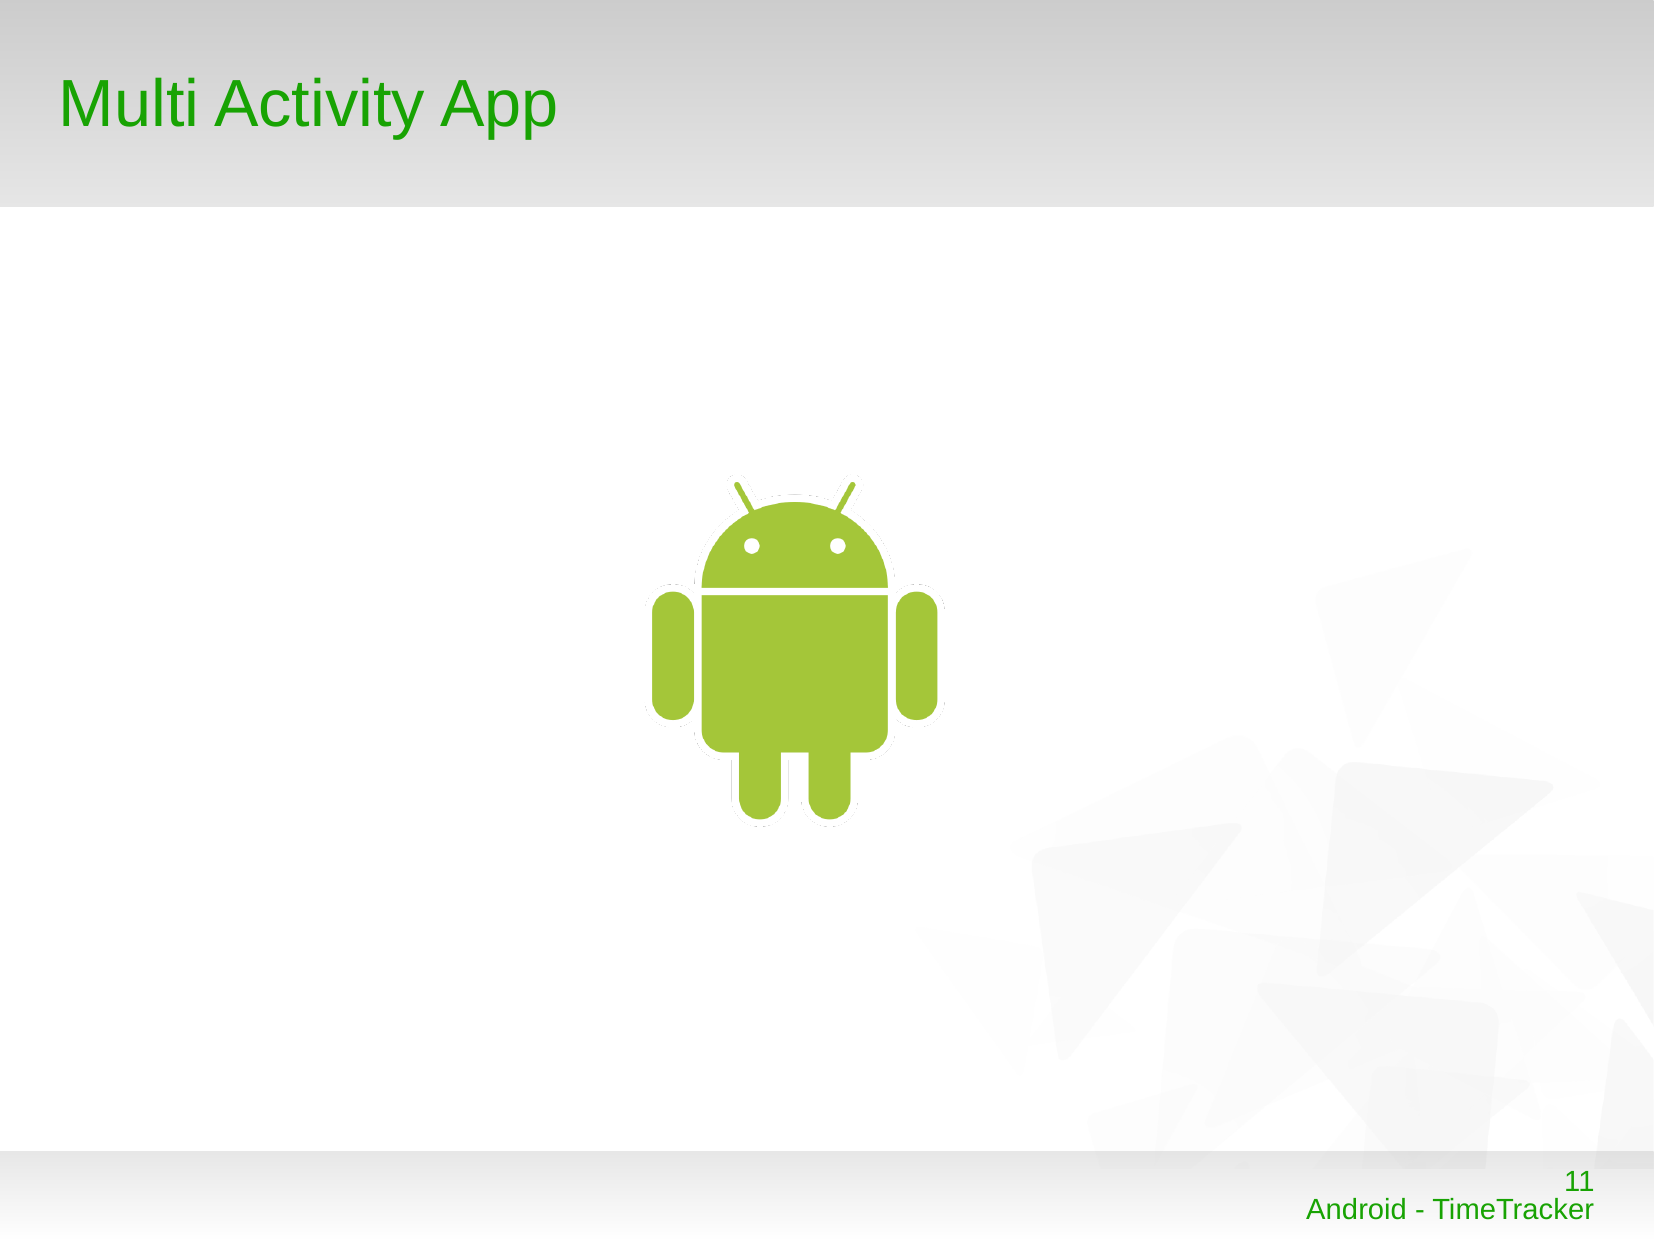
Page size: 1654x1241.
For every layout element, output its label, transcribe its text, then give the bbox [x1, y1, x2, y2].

picture [644, 474, 1654, 1169]
title Multi Activity App [59, 29, 1595, 178]
